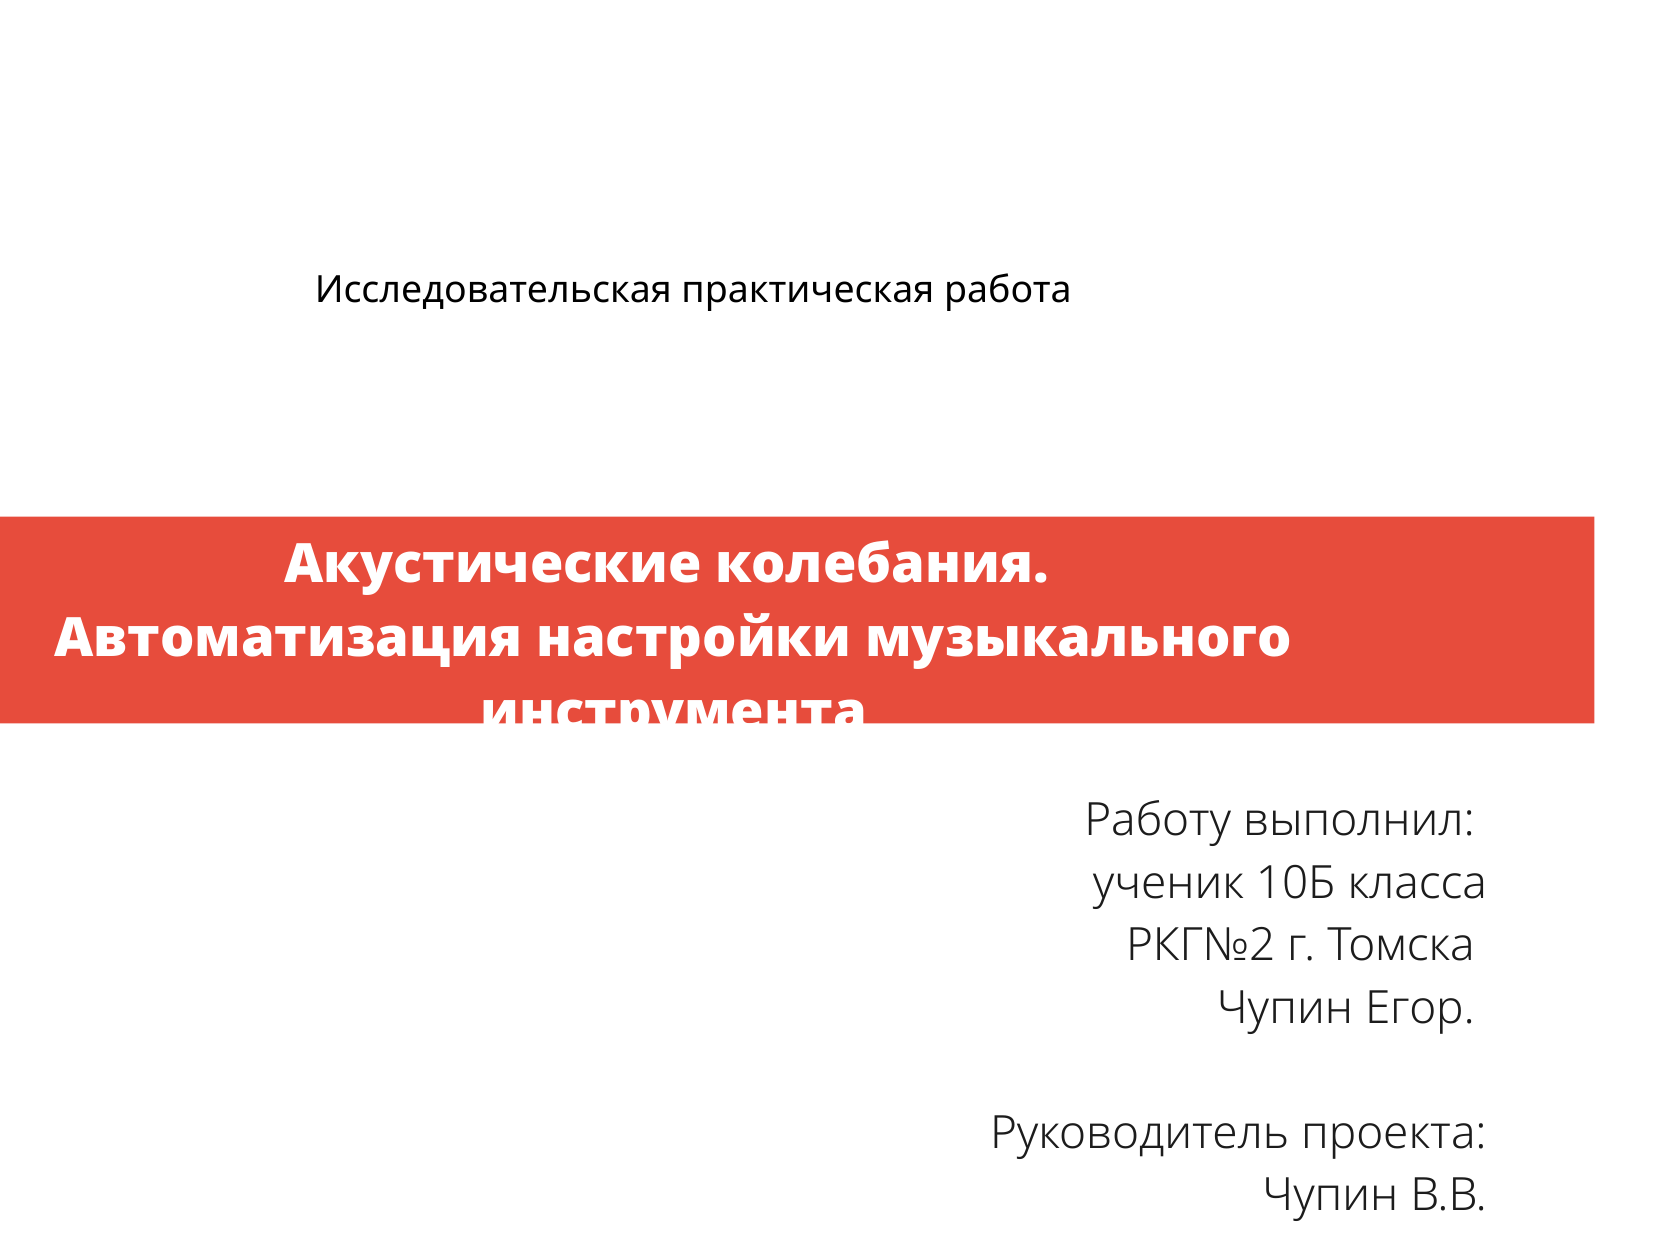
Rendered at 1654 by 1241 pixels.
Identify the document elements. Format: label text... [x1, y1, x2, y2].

subtitle Работу выполнил: ученик 10Б класса РКГ№2 г. Томска Чупин Егор. Руководитель проекта: Чупин В.В. [990, 786, 1654, 1201]
title Акустические колебания. Автоматизация настройки музыкального инструмента [54, 525, 1591, 609]
text_box Исследовательская практическая работа [300, 255, 1291, 316]
